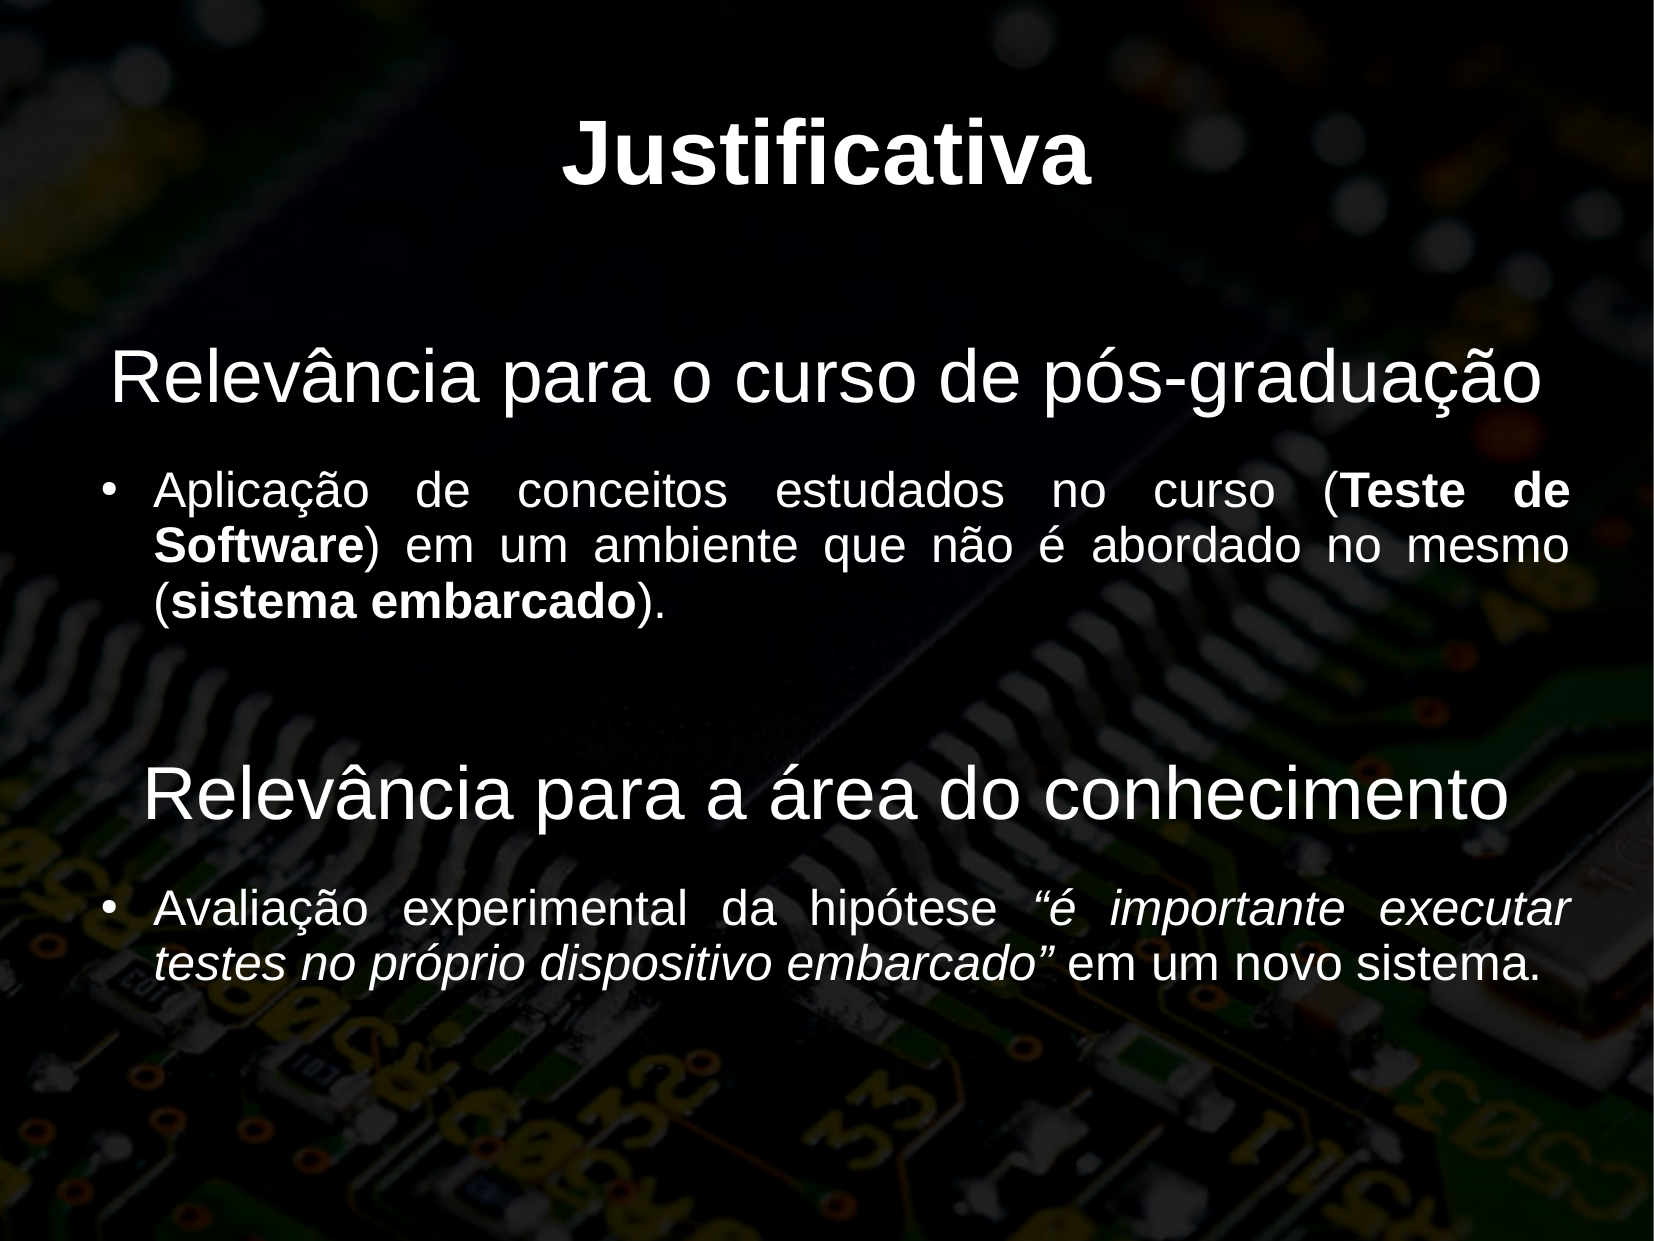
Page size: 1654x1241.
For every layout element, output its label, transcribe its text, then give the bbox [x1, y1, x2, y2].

title Relevância para o curso de pós-graduação [82, 325, 1571, 427]
title Relevância para a área do conhecimento [82, 743, 1571, 845]
title Justificativa [82, 49, 1571, 257]
picture [0, 0, 1654, 1241]
list Aplicação de conceitos estudados no curso (Teste de Software) em um ambiente que não é abordado no mesmo (sistema embarcado). [82, 461, 1571, 686]
list Avaliação experimental da hipótese “é importante executar testes no próprio dispositivo embarcado” em um novo sistema. [82, 879, 1571, 1056]
